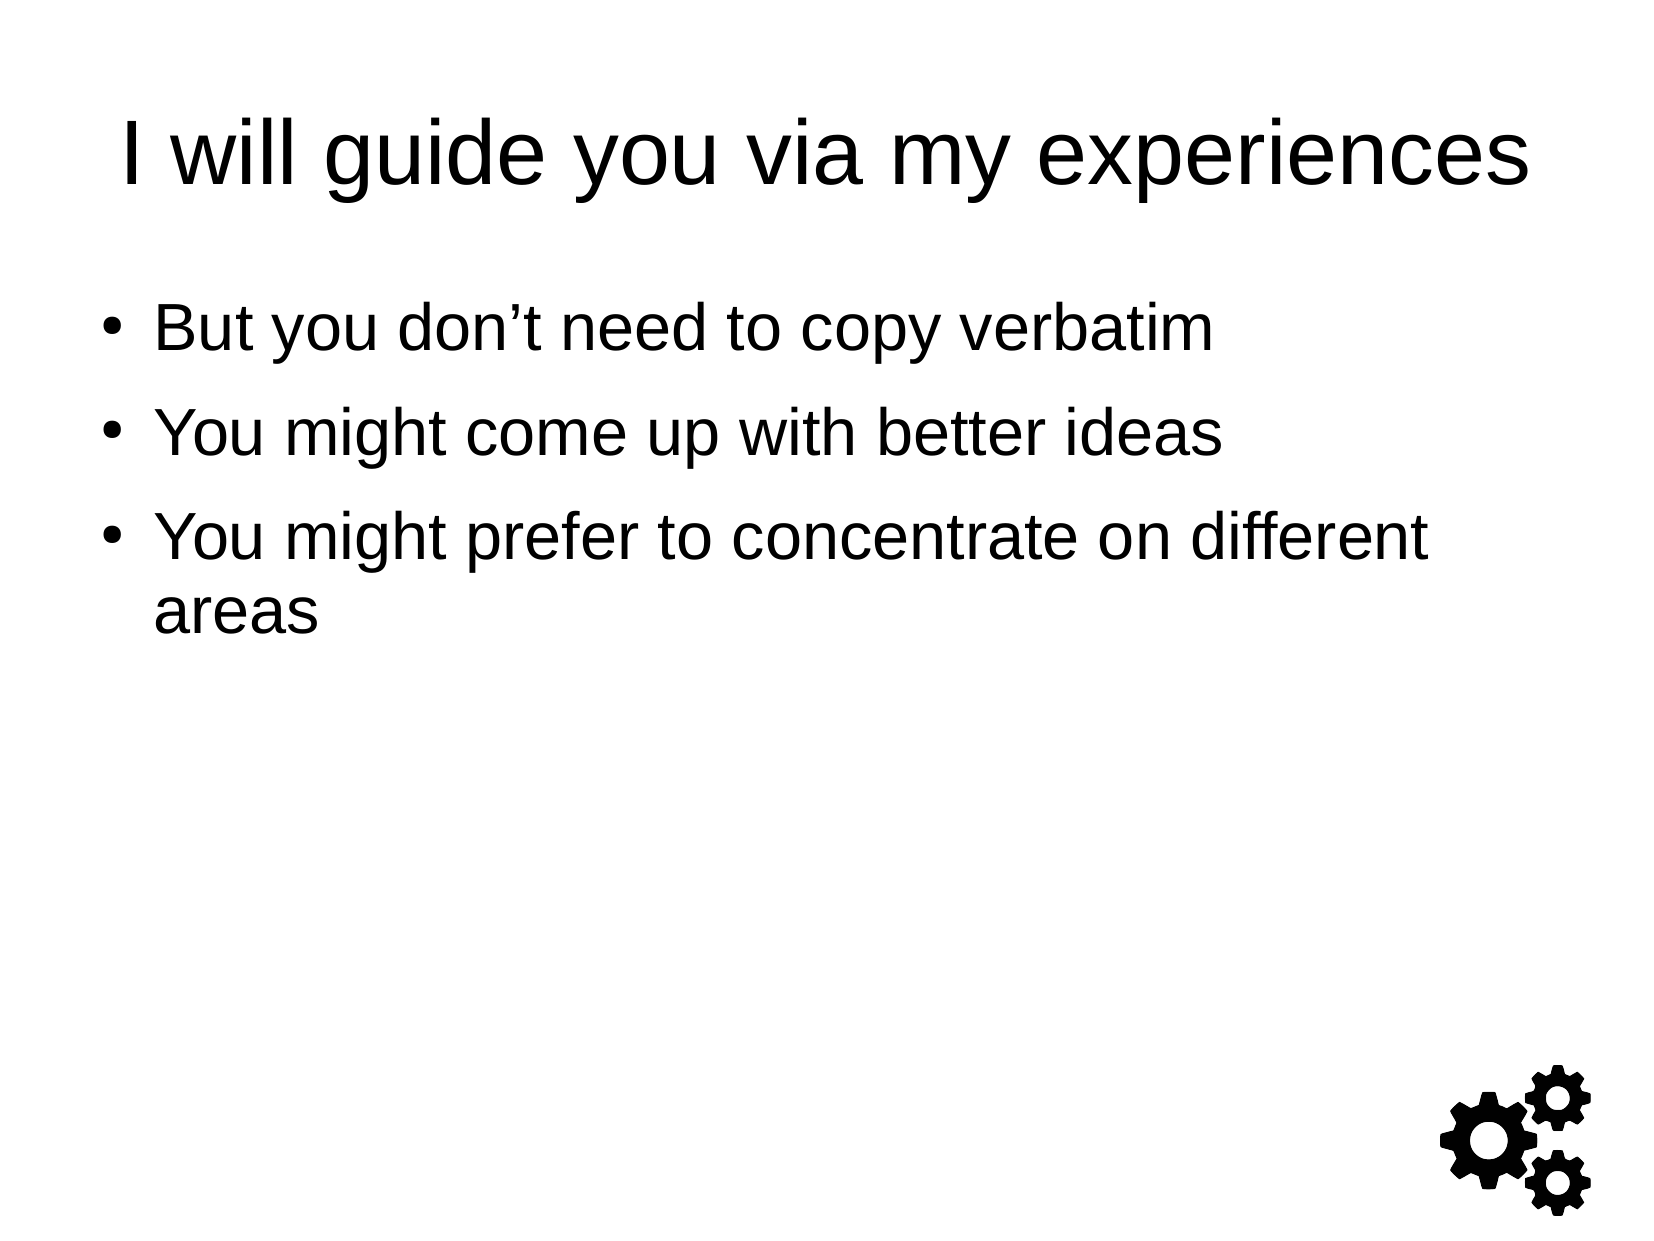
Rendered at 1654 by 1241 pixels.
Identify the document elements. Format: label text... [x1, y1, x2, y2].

list But you don’t need to copy verbatim You might come up with better ideas You might prefer to concentrate on different areas [82, 290, 1571, 1010]
picture [1440, 1065, 1591, 1216]
title I will guide you via my experiences [82, 49, 1571, 257]
